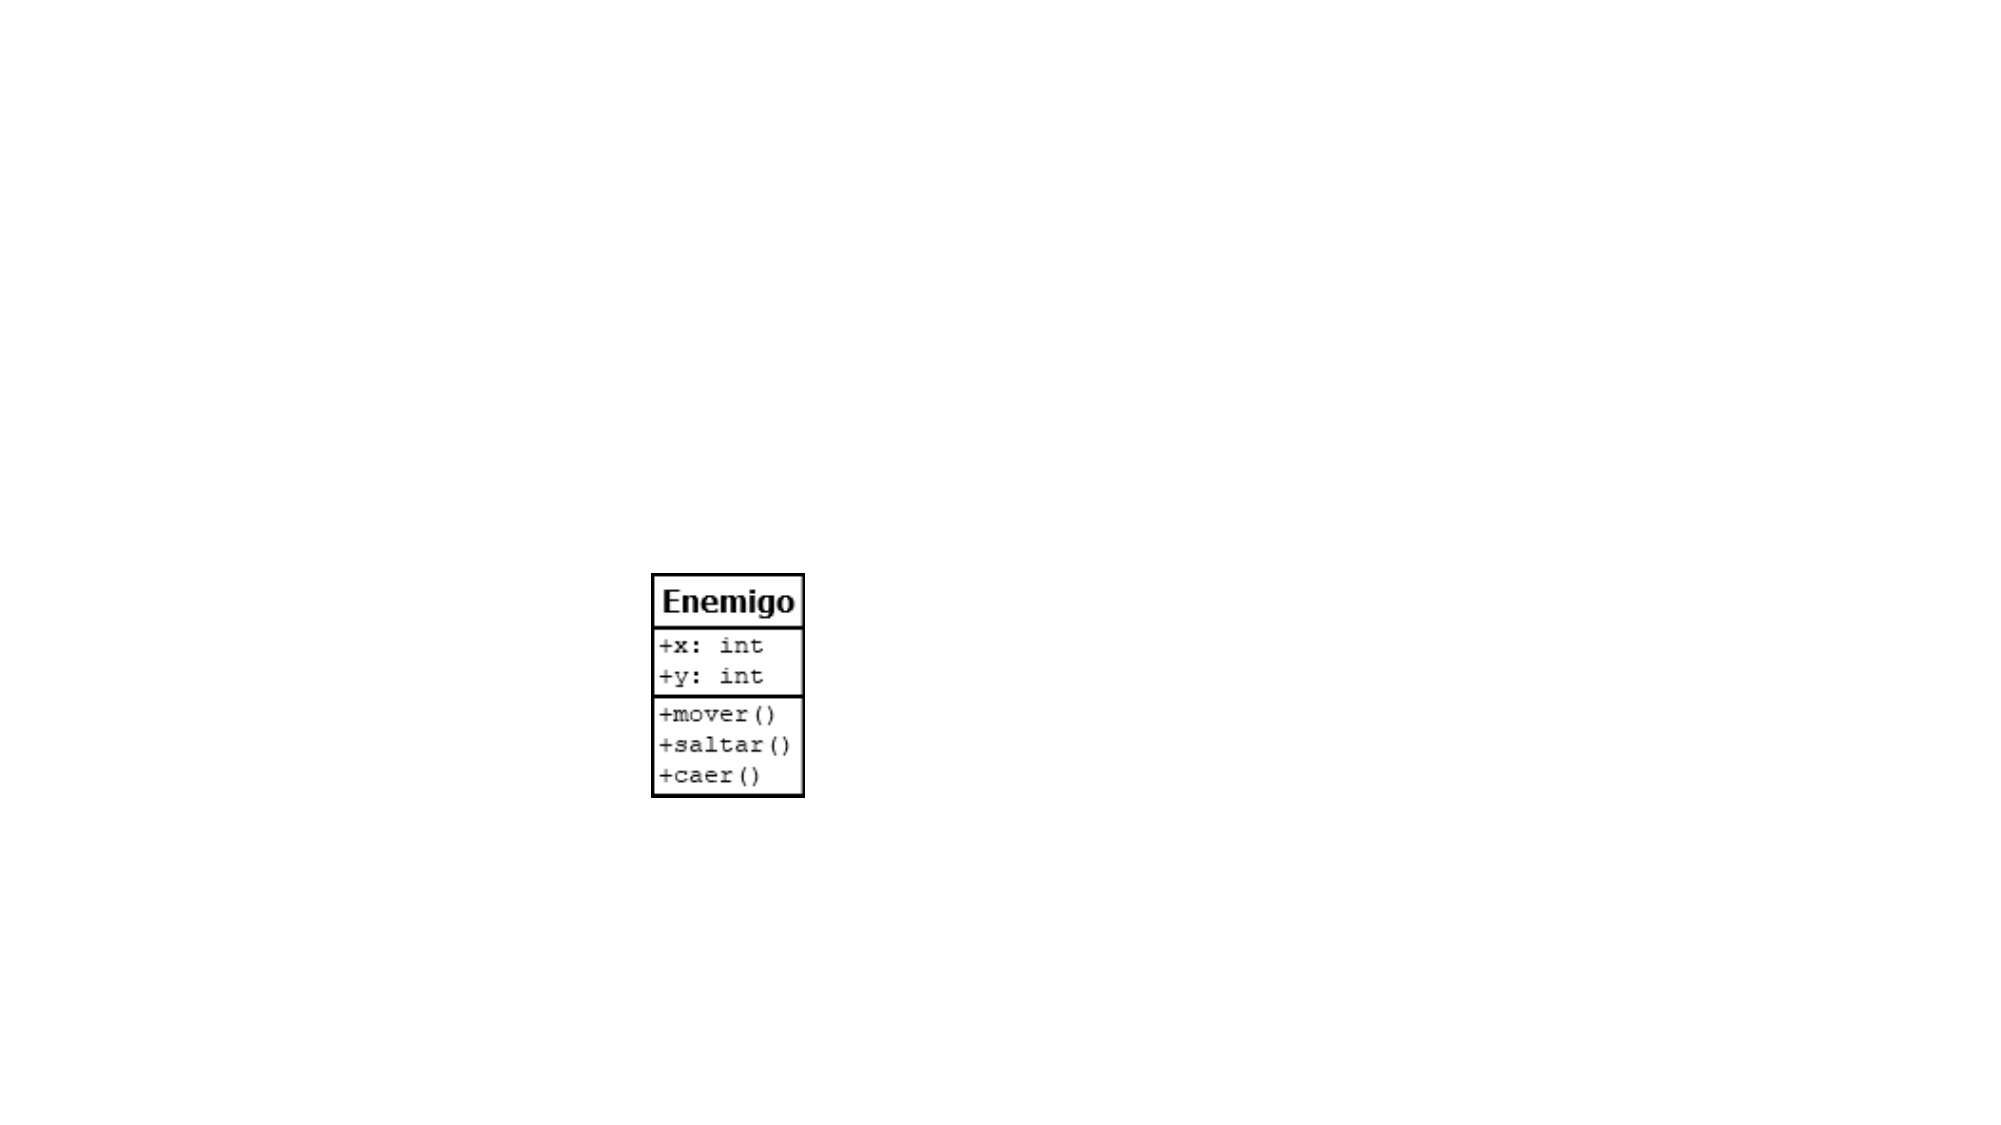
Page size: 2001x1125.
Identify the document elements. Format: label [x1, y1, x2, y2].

picture [651, 573, 805, 798]
